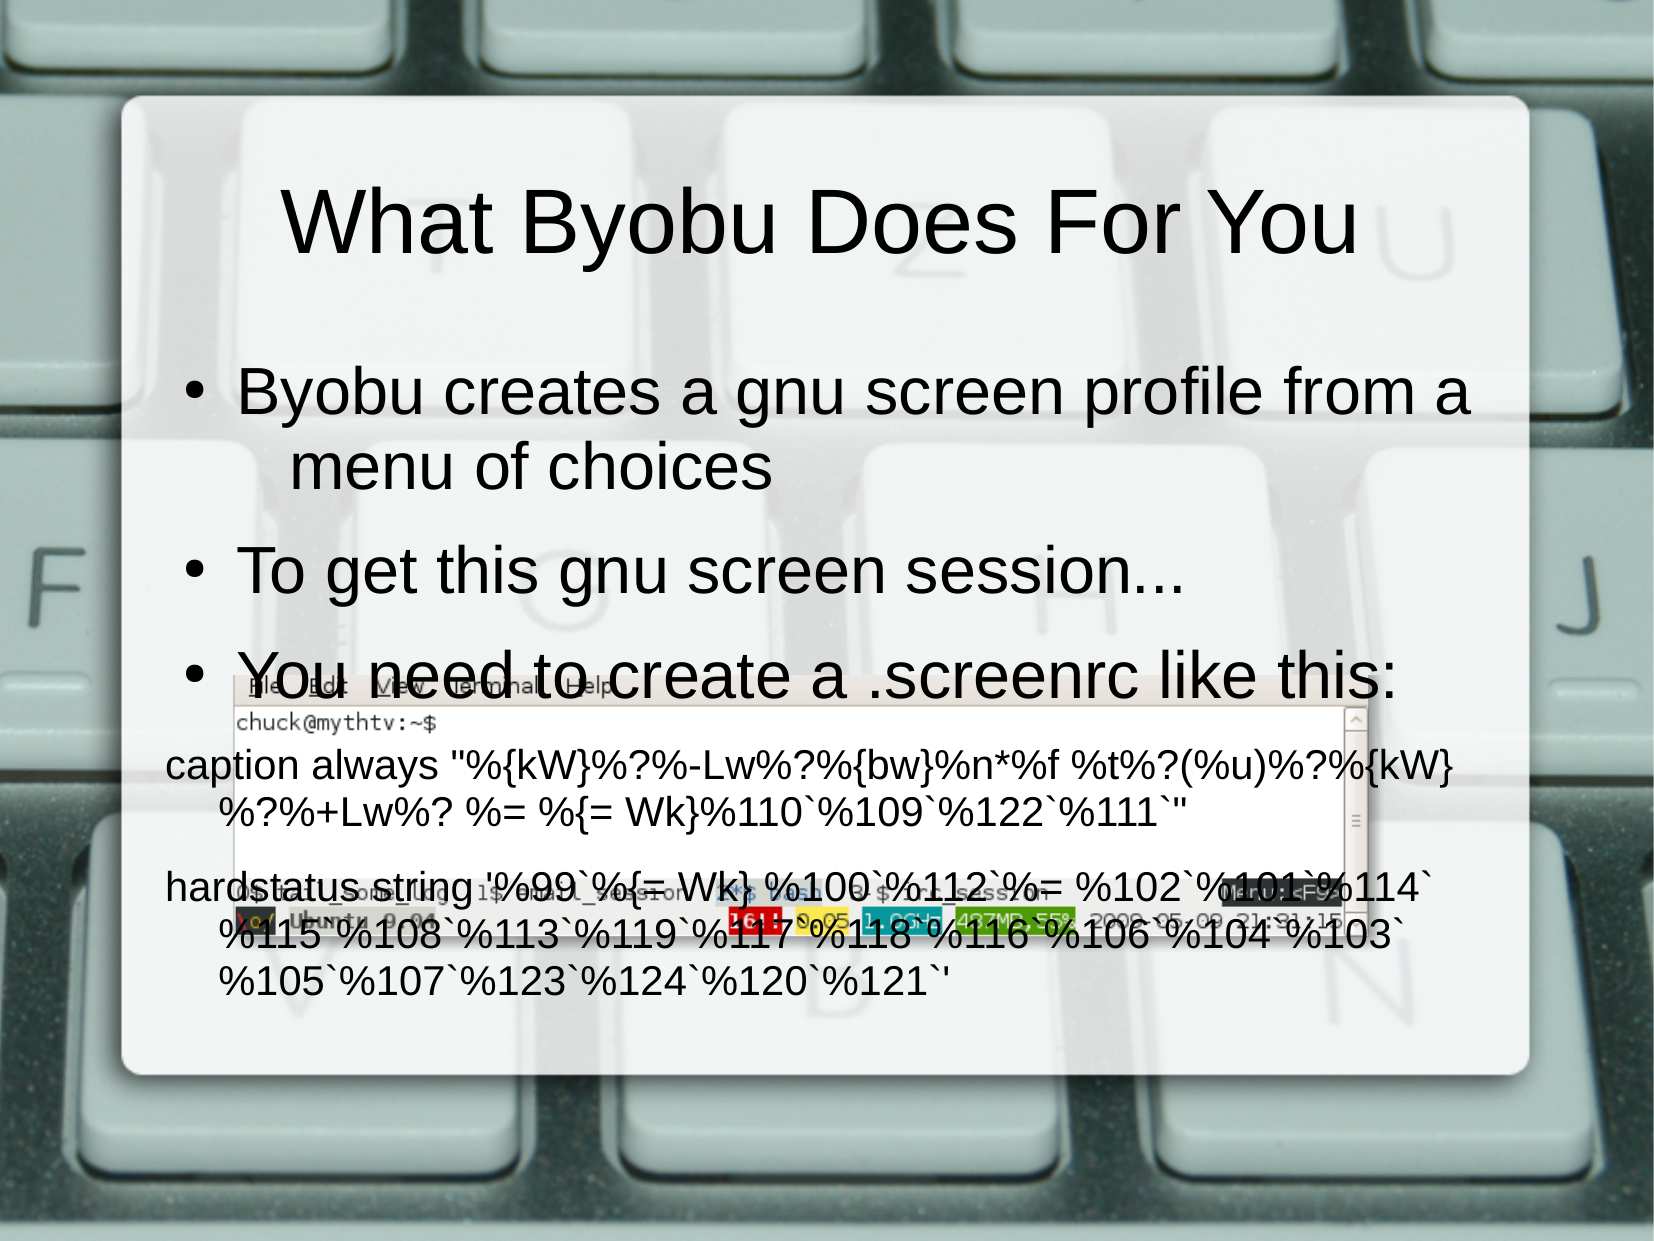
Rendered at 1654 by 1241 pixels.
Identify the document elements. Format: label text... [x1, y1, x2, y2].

list Byobu creates a gnu screen profile from a menu of choices To get this gnu screen session... You need to create a .screenrc like this: caption always "%{kW}%?%-Lw%?%{bw}%n*%f %t%?(%u)%?%{kW}%?%+Lw%? %= %{= Wk}%110`%109`%122`%111`" hardstatus string '%99`%{= Wk} %100`%112`%= %102`%101`%114`%115`%108`%113`%119`%117`%118`%116`%106`%104`%103`%105`%107`%123`%124`%120`%121`' [147, 354, 1506, 1051]
chart [150, 675, 1509, 1066]
picture [0, 0, 1654, 1241]
title What Byobu Does For You [135, 117, 1506, 325]
